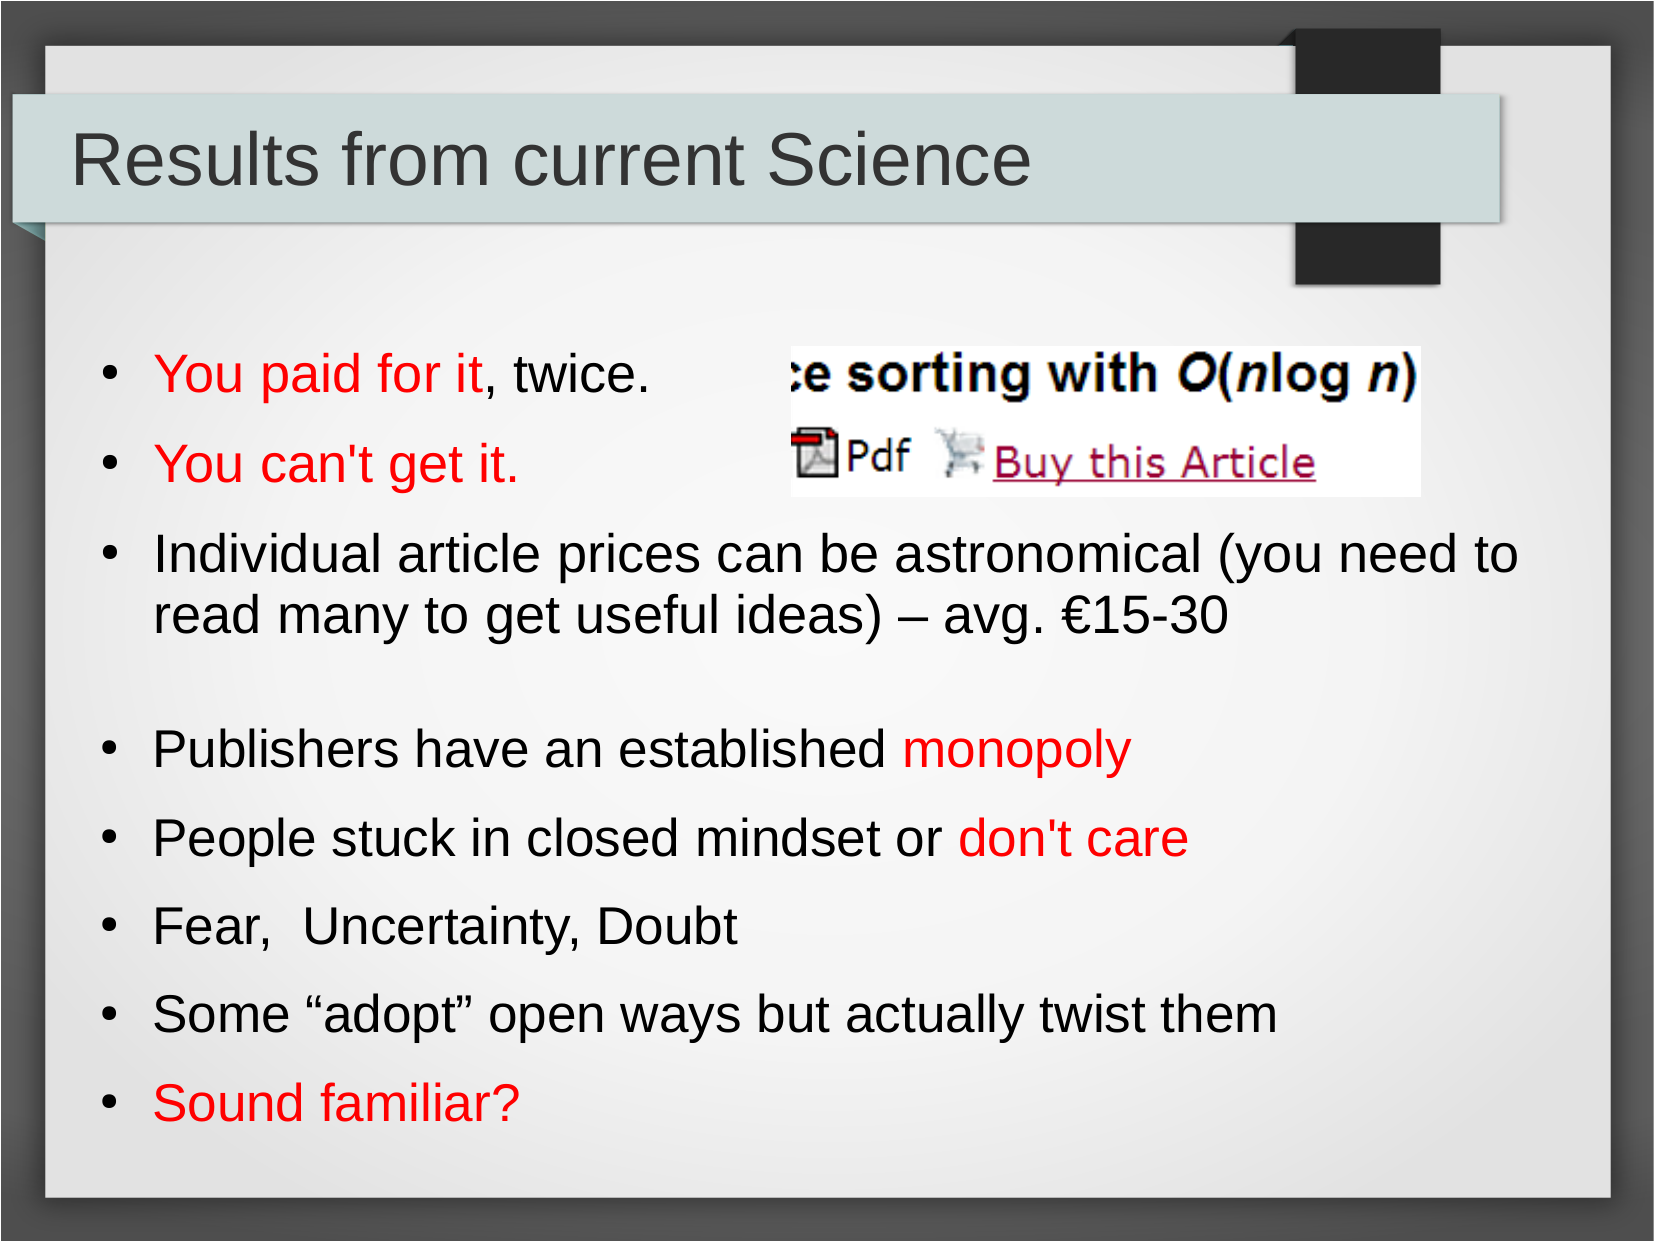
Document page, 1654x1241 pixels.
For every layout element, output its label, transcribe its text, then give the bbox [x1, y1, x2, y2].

list Publishers have an established monopoly People stuck in closed mindset or don't care Fear, Uncertainty, Doubt Some “adopt” open ways but actually twist them Sound familiar? [82, 719, 1538, 1134]
picture [1, 1, 1654, 1241]
title Results from current Science [70, 106, 1229, 213]
list You paid for it, twice. You can't get it. Individual article prices can be astronomical (you need to read many to get useful ideas) – avg. €15-30 [82, 343, 1538, 687]
